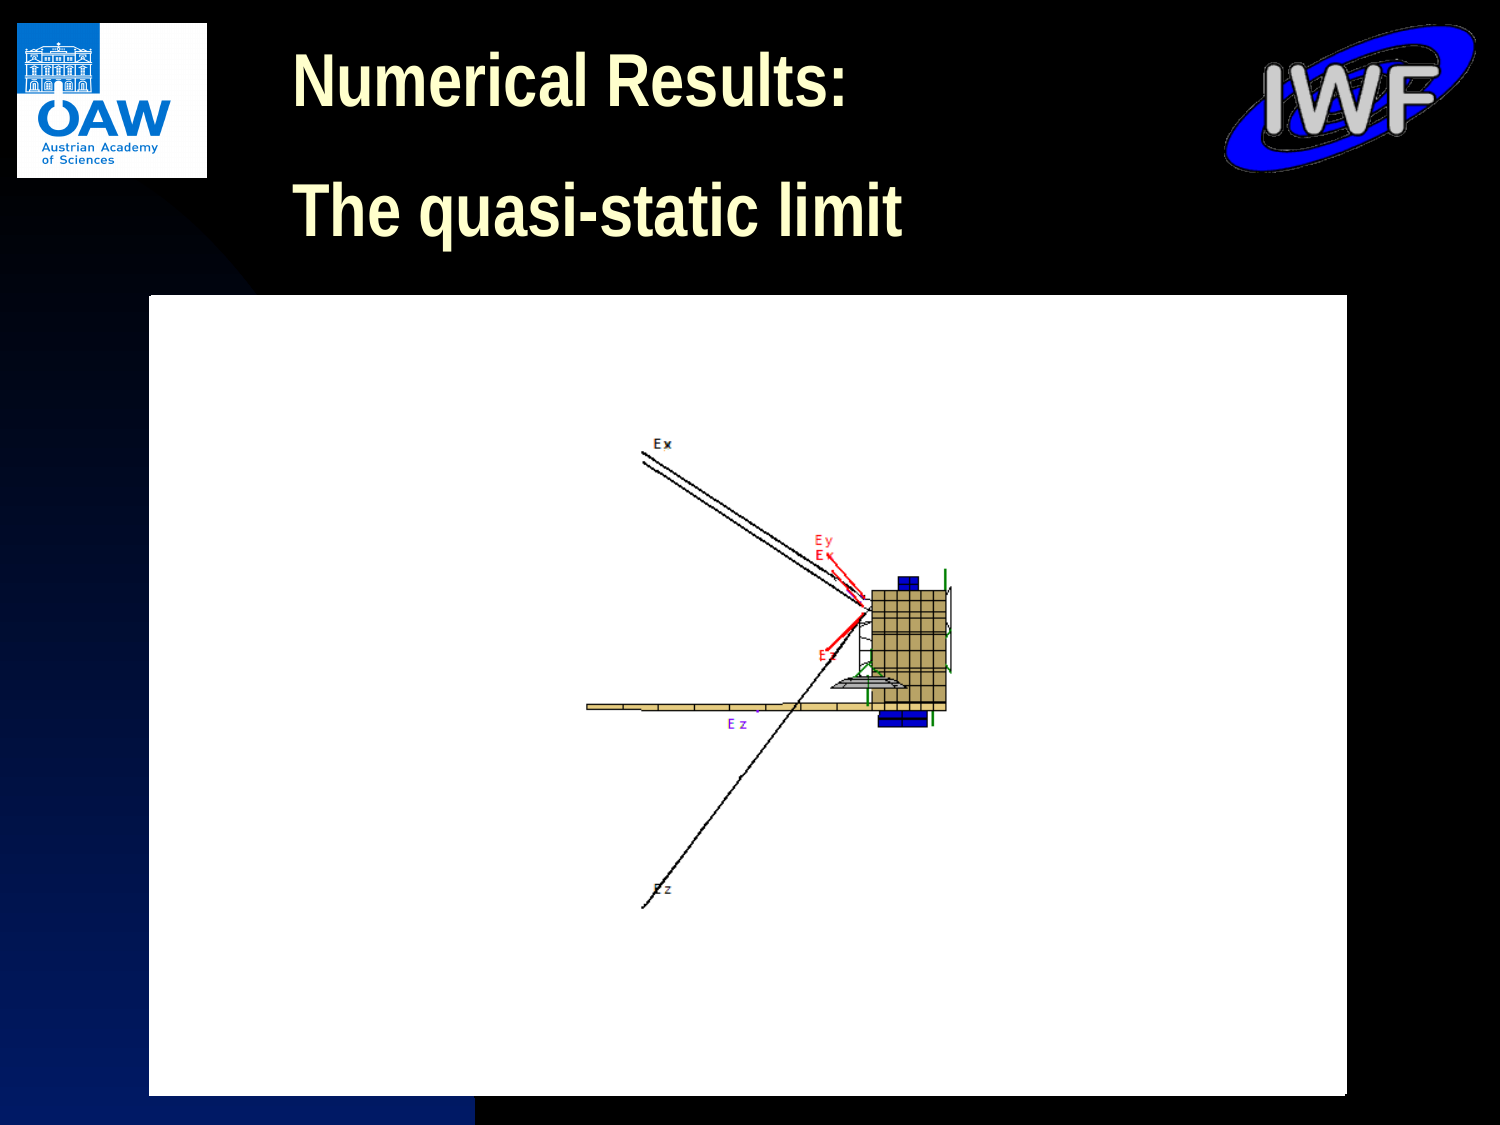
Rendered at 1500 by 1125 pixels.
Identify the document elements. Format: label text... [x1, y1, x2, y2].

picture [1224, 24, 1476, 173]
picture [17, 23, 207, 178]
title Numerical Results: The quasi-static limit [277, 8, 1465, 238]
picture [149, 295, 1347, 1096]
